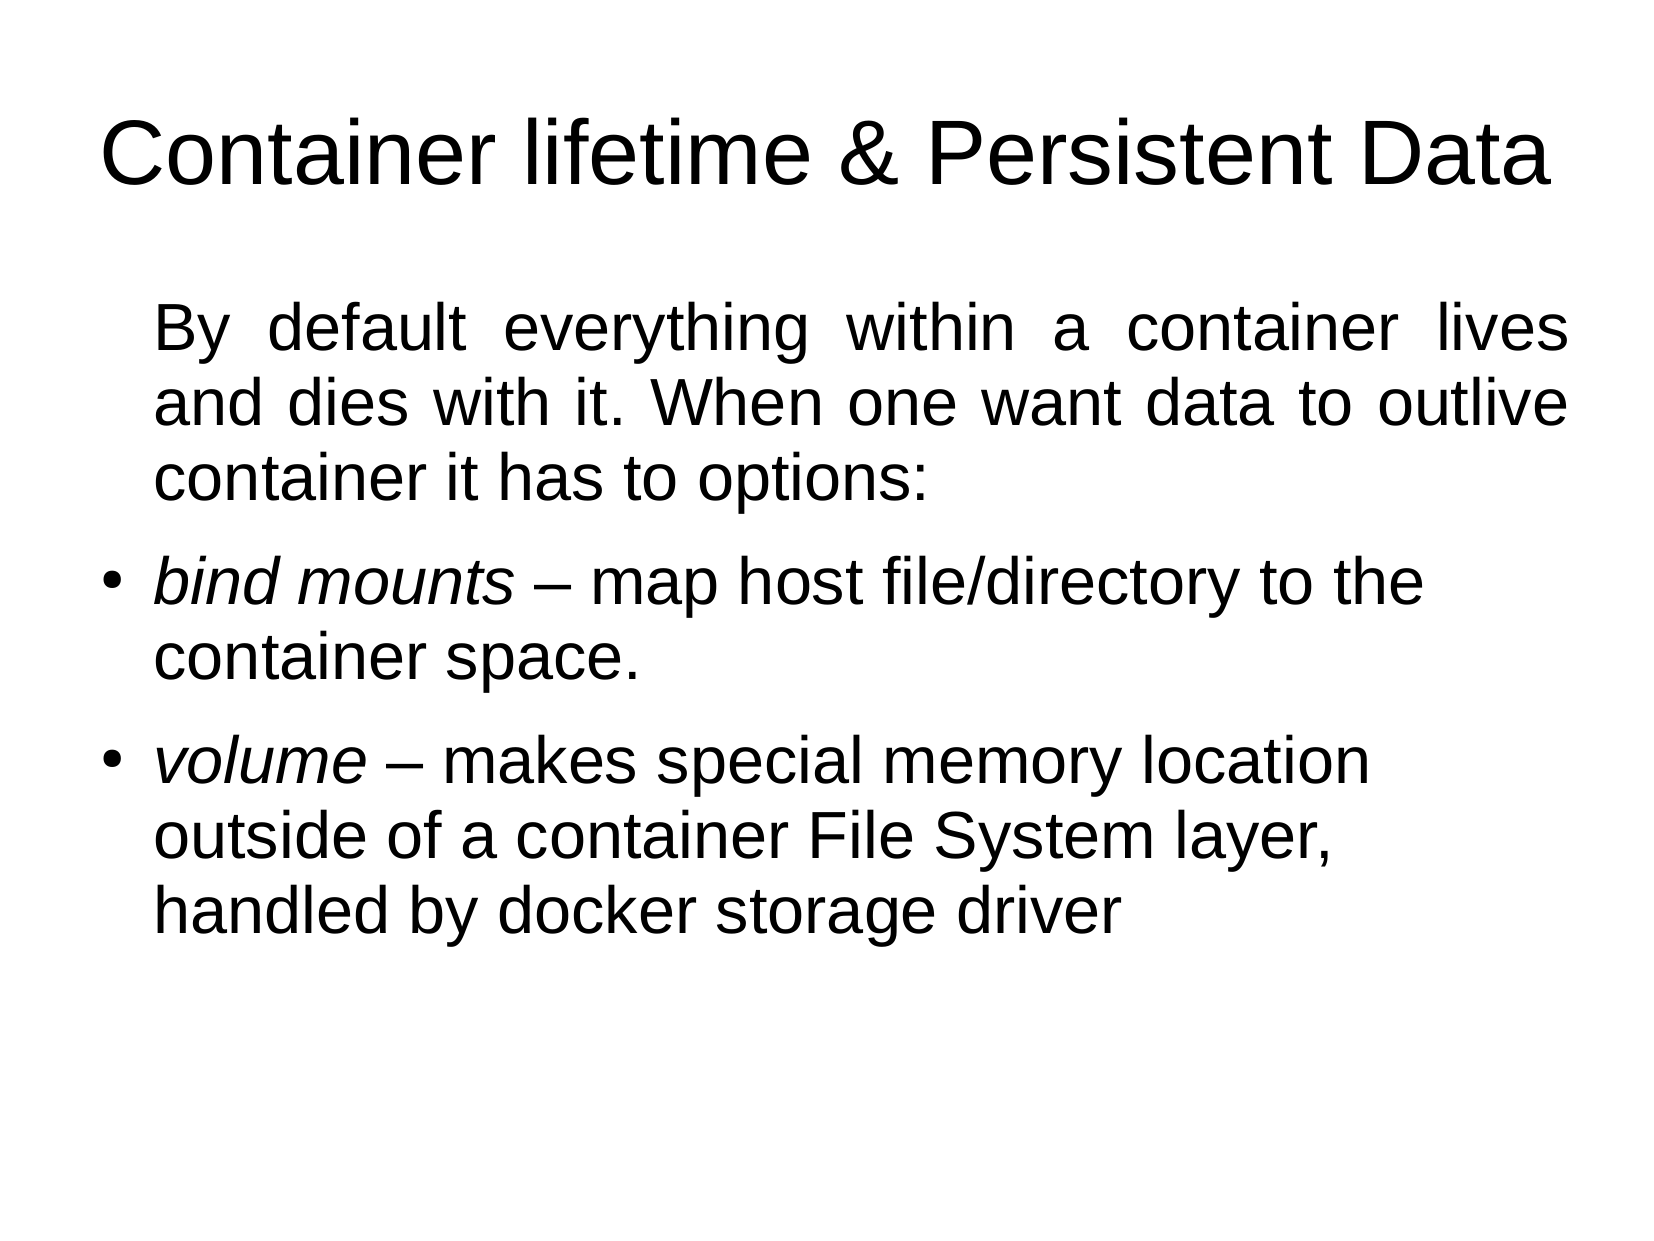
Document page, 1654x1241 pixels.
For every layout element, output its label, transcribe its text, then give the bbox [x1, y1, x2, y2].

list By default everything within a container lives and dies with it. When one want data to outlive container it has to options: bind mounts – map host file/directory to the container space. volume – makes special memory location outside of a container File System layer, handled by docker storage driver [82, 290, 1571, 1010]
title Container lifetime & Persistent Data [82, 49, 1571, 257]
